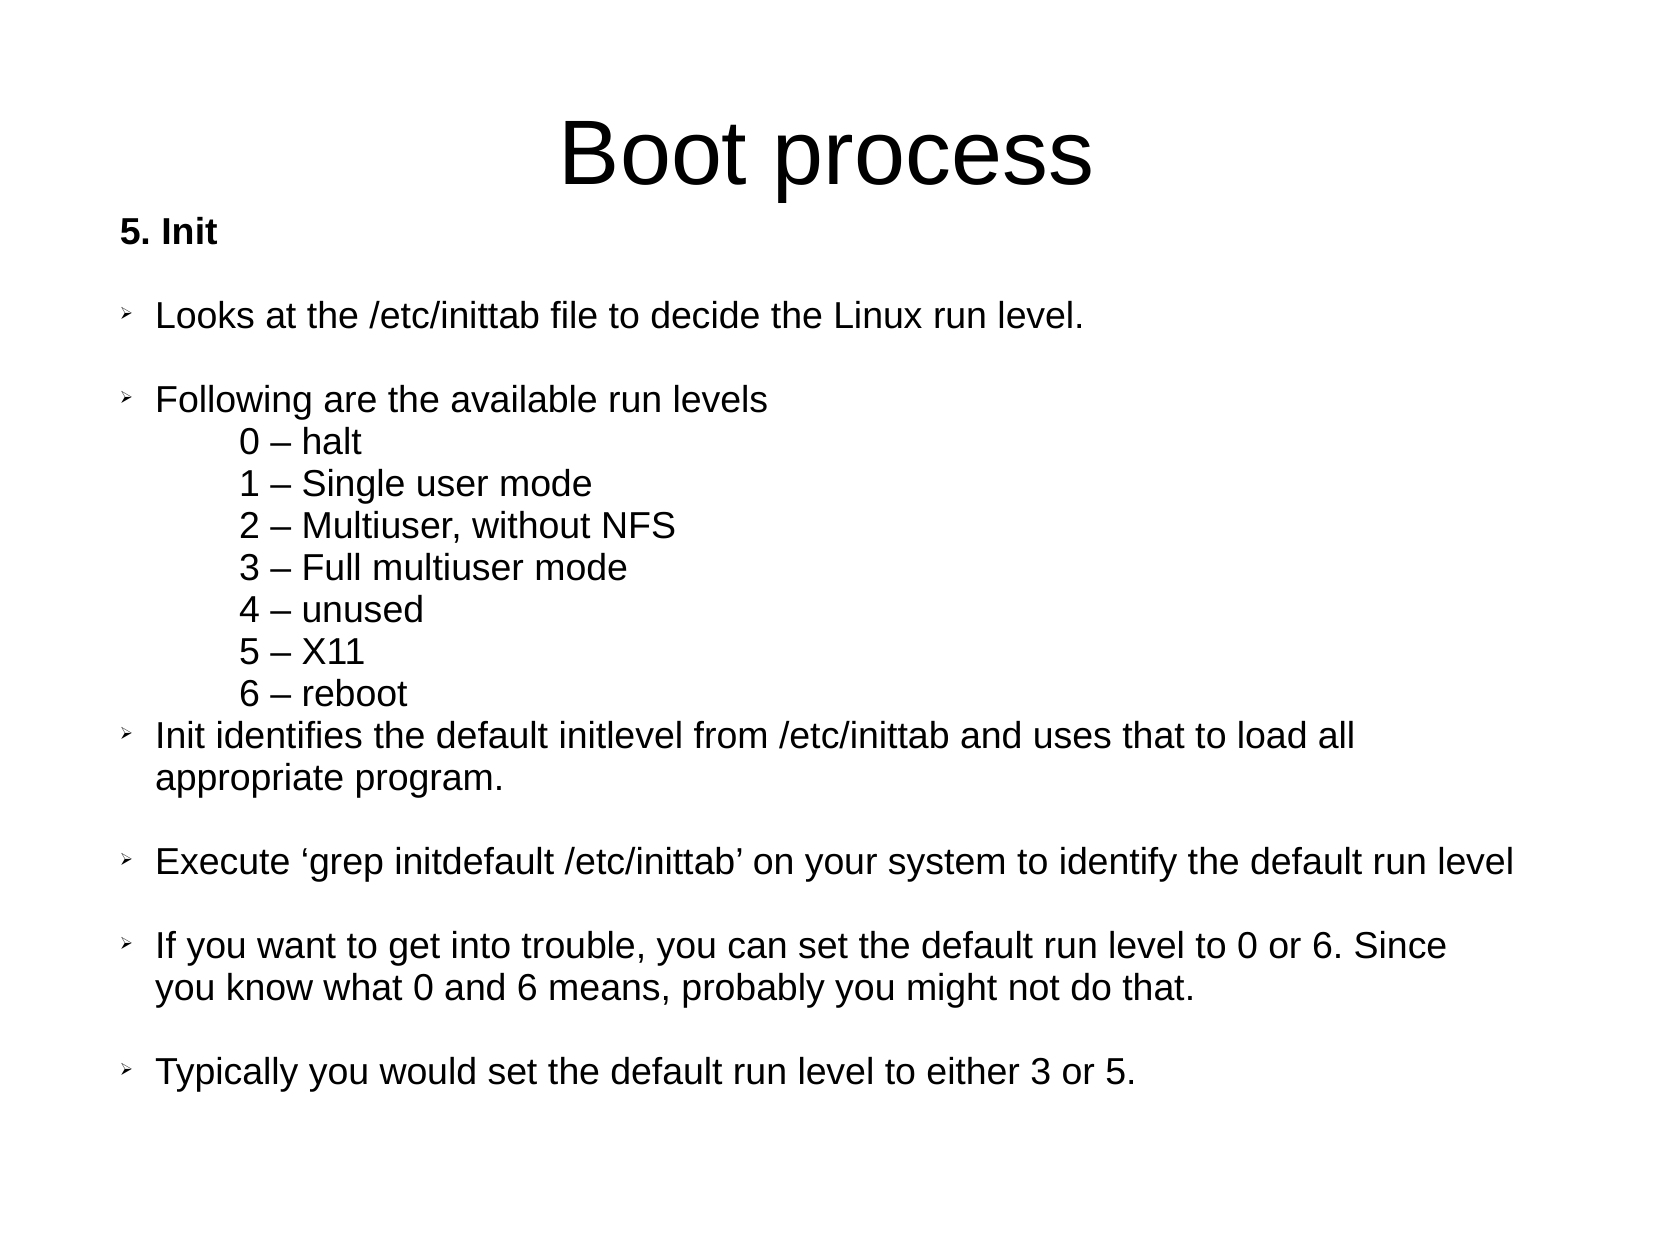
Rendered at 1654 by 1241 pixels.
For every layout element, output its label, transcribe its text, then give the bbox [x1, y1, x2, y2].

title Boot process [82, 49, 1571, 257]
text_box 5. Init Looks at the /etc/inittab file to decide the Linux run level. Following are the available run levels 0 – halt 1 – Single user mode 2 – Multiuser, without NFS 3 – Full multiuser mode 4 – unused 5 – X11 6 – reboot Init identifies the default initlevel from /etc/inittab and uses that to load all appropriate program. Execute ‘grep initdefault /etc/inittab’ on your system to identify the default run level If you want to get into trouble, you can set the default run level to 0 or 6. Since you know what 0 and 6 means, probably you might not do that. Typically you would set the default run level to either 3 or 5. [105, 203, 1531, 1184]
